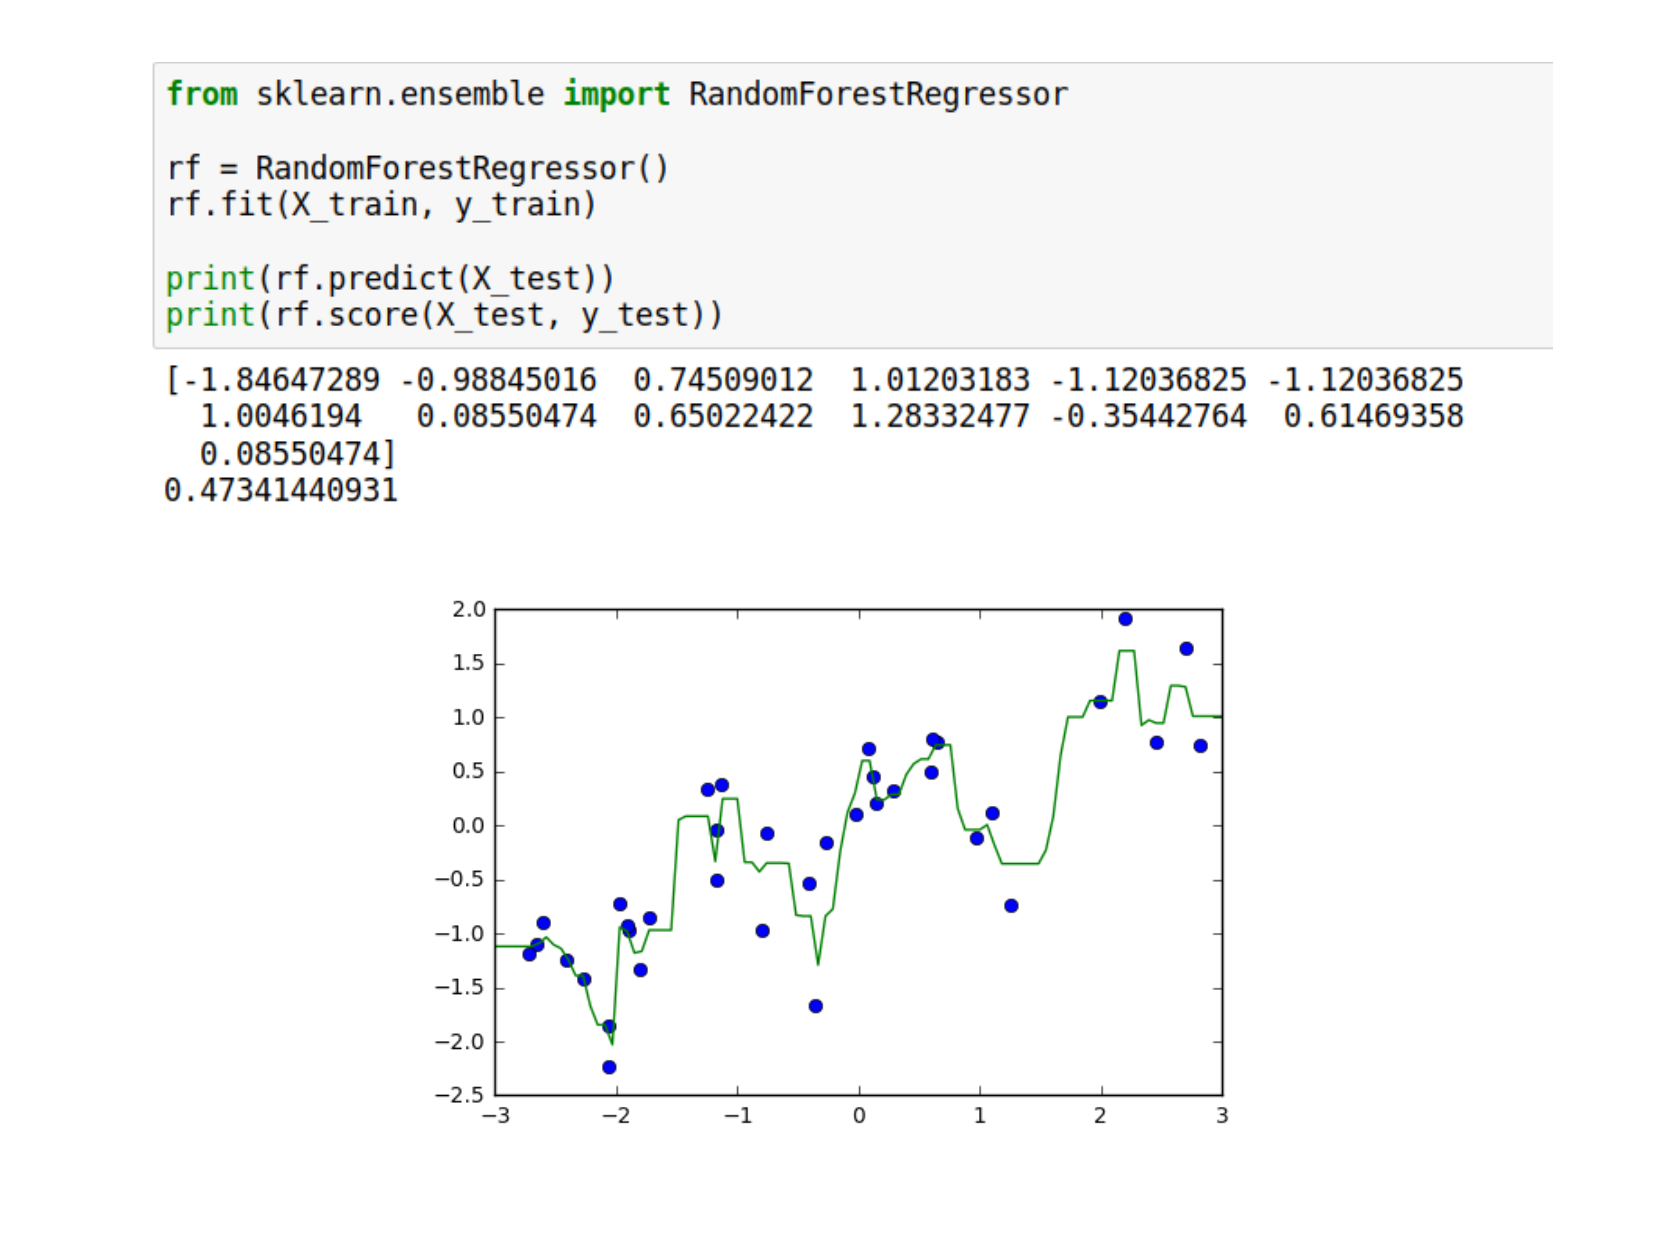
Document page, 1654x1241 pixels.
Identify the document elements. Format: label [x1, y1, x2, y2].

picture [418, 584, 1244, 1142]
picture [135, 62, 1553, 526]
